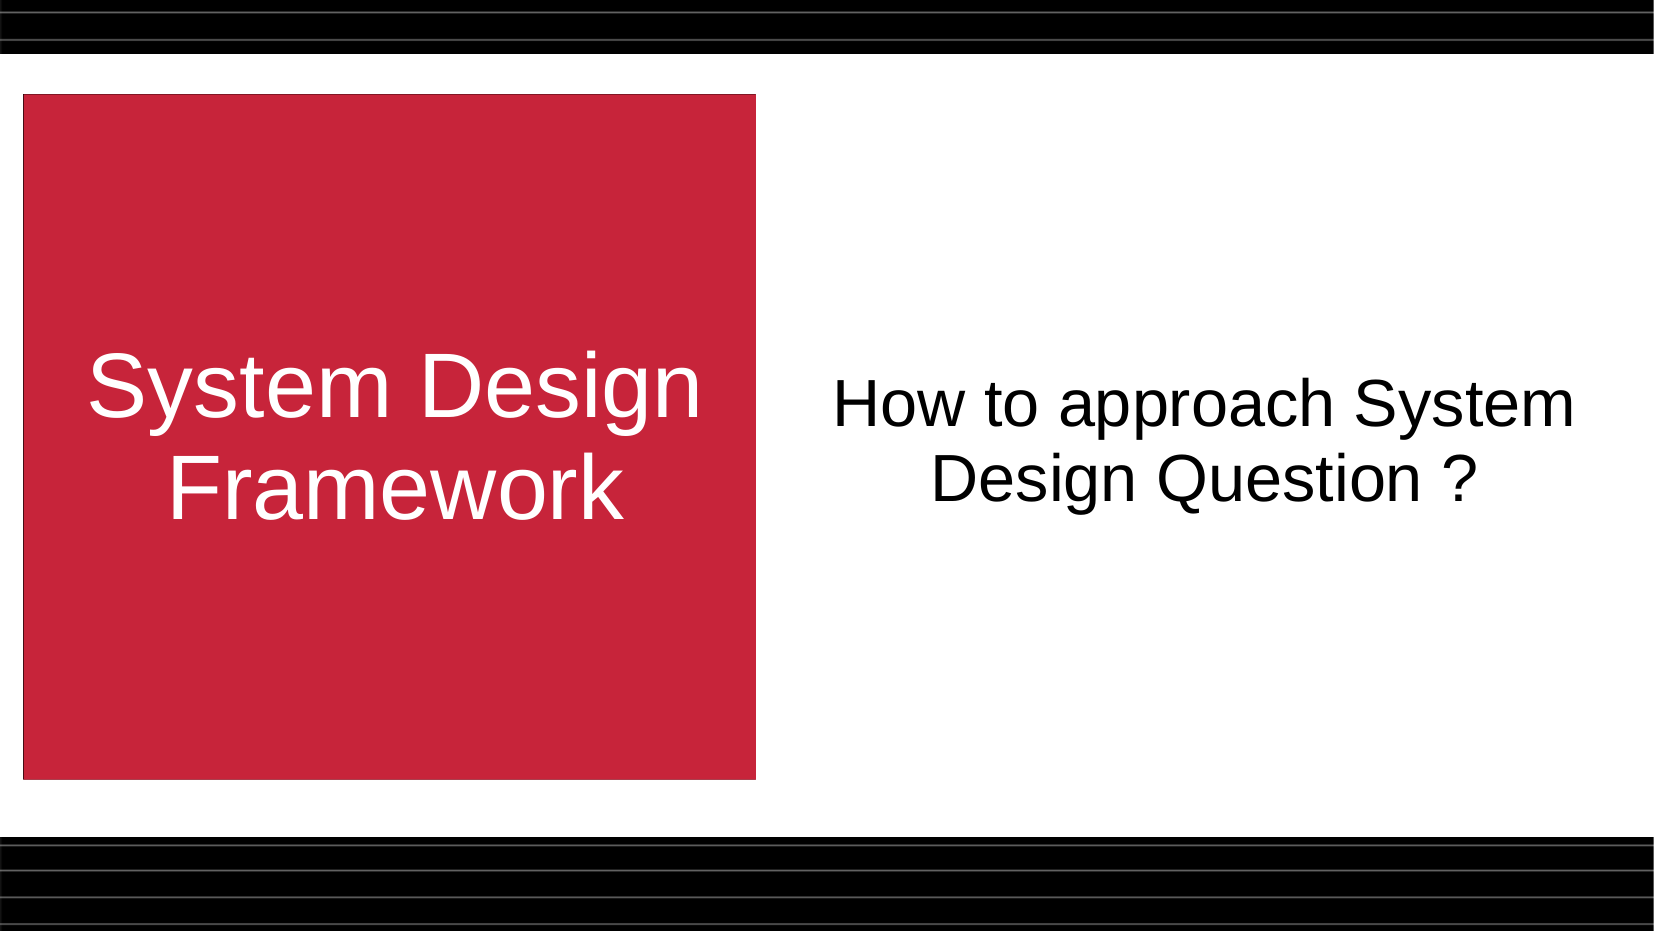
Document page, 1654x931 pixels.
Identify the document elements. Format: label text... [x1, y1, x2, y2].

picture [0, 837, 1654, 931]
picture [0, 0, 1654, 54]
title System Design Framework [23, 94, 756, 780]
subtitle How to approach System Design Question ? [826, 366, 1583, 544]
